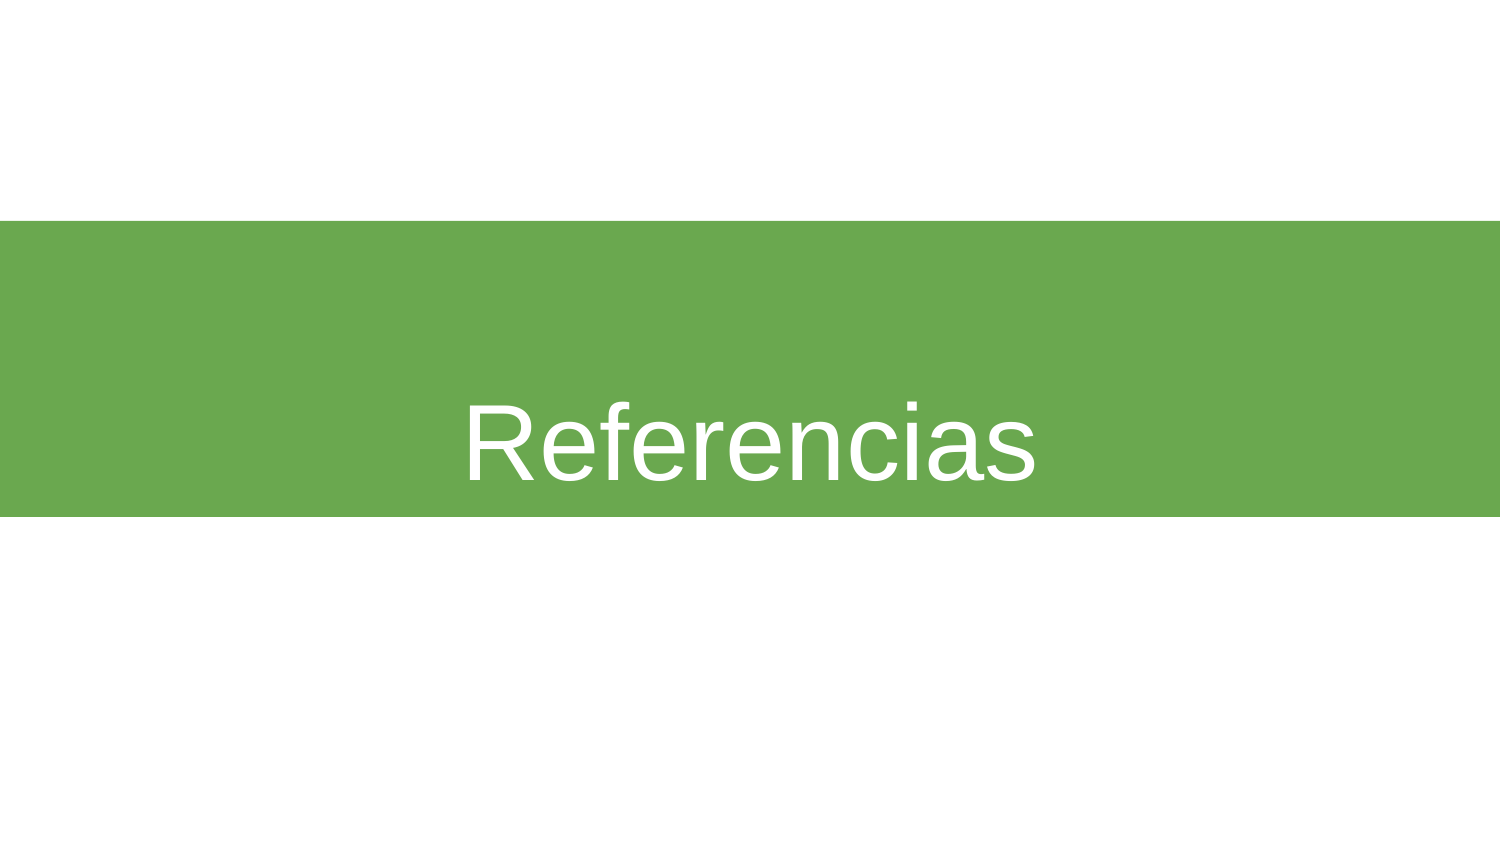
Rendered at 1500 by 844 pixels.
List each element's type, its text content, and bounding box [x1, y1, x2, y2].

title Referencias [0, 220, 1500, 517]
